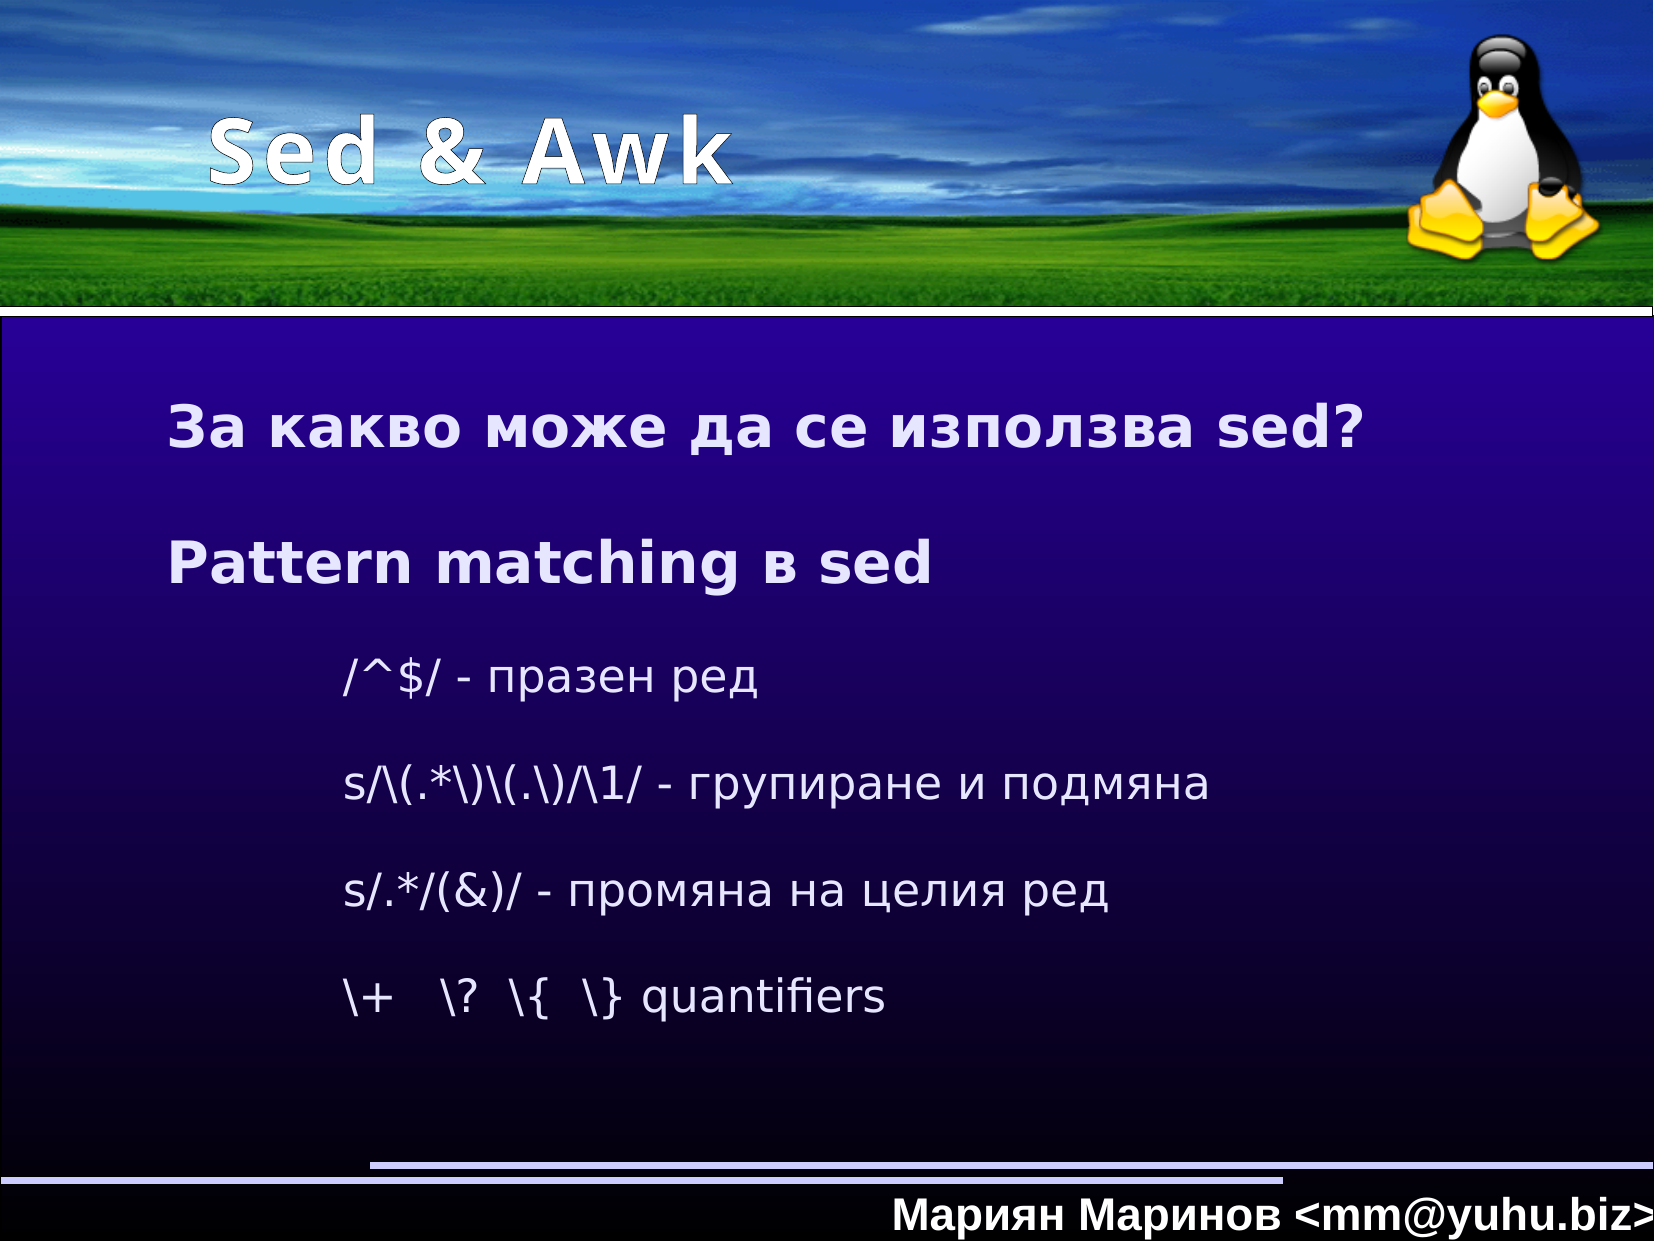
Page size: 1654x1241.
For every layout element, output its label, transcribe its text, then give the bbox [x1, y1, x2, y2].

text_box Мариян Маринов <mm@yuhu.biz> [891, 1189, 1653, 1241]
title Sed & Awk [206, 44, 1389, 252]
list За какво може да се използва sed? Pattern matching в sed /^$/ - празен ред s/\(.*\)\(.\)/\1/ - групиране и подмяна s/.*/(&)/ - промяна на целия ред \+ \? \{ \} quantifiers [94, 394, 1522, 1147]
text_box [0, 306, 1653, 1241]
picture [0, 0, 1653, 306]
